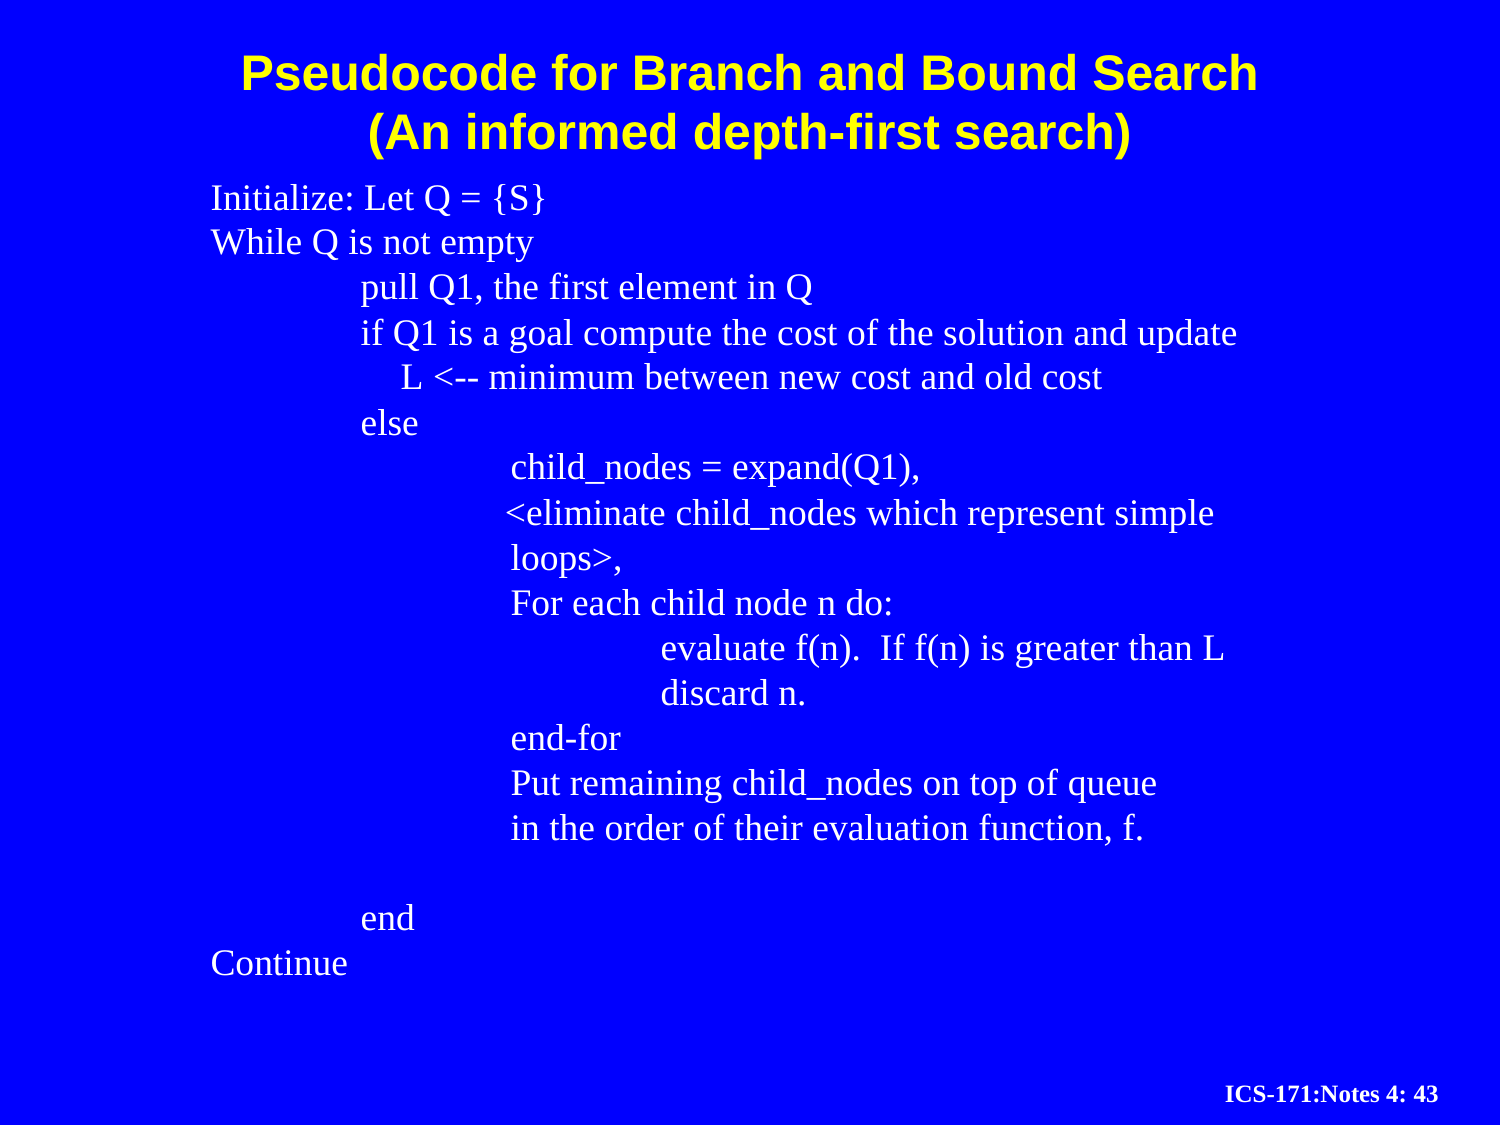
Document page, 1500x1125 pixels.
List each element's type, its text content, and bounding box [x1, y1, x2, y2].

text_box Initialize: Let Q = {S} While Q is not empty pull Q1, the first element in Q if Q1 is a goal compute the cost of the solution and update L <-- minimum between new cost and old cost else child_nodes = expand(Q1), <eliminate child_nodes which represent simple loops>, For each child node n do: evaluate f(n). If f(n) is greater than L discard n. end-for Put remaining child_nodes on top of queue in the order of their evaluation function, f. end Continue [195, 165, 1323, 990]
title Pseudocode for Branch and Bound Search (An informed depth-first search) [112, 49, 1388, 150]
